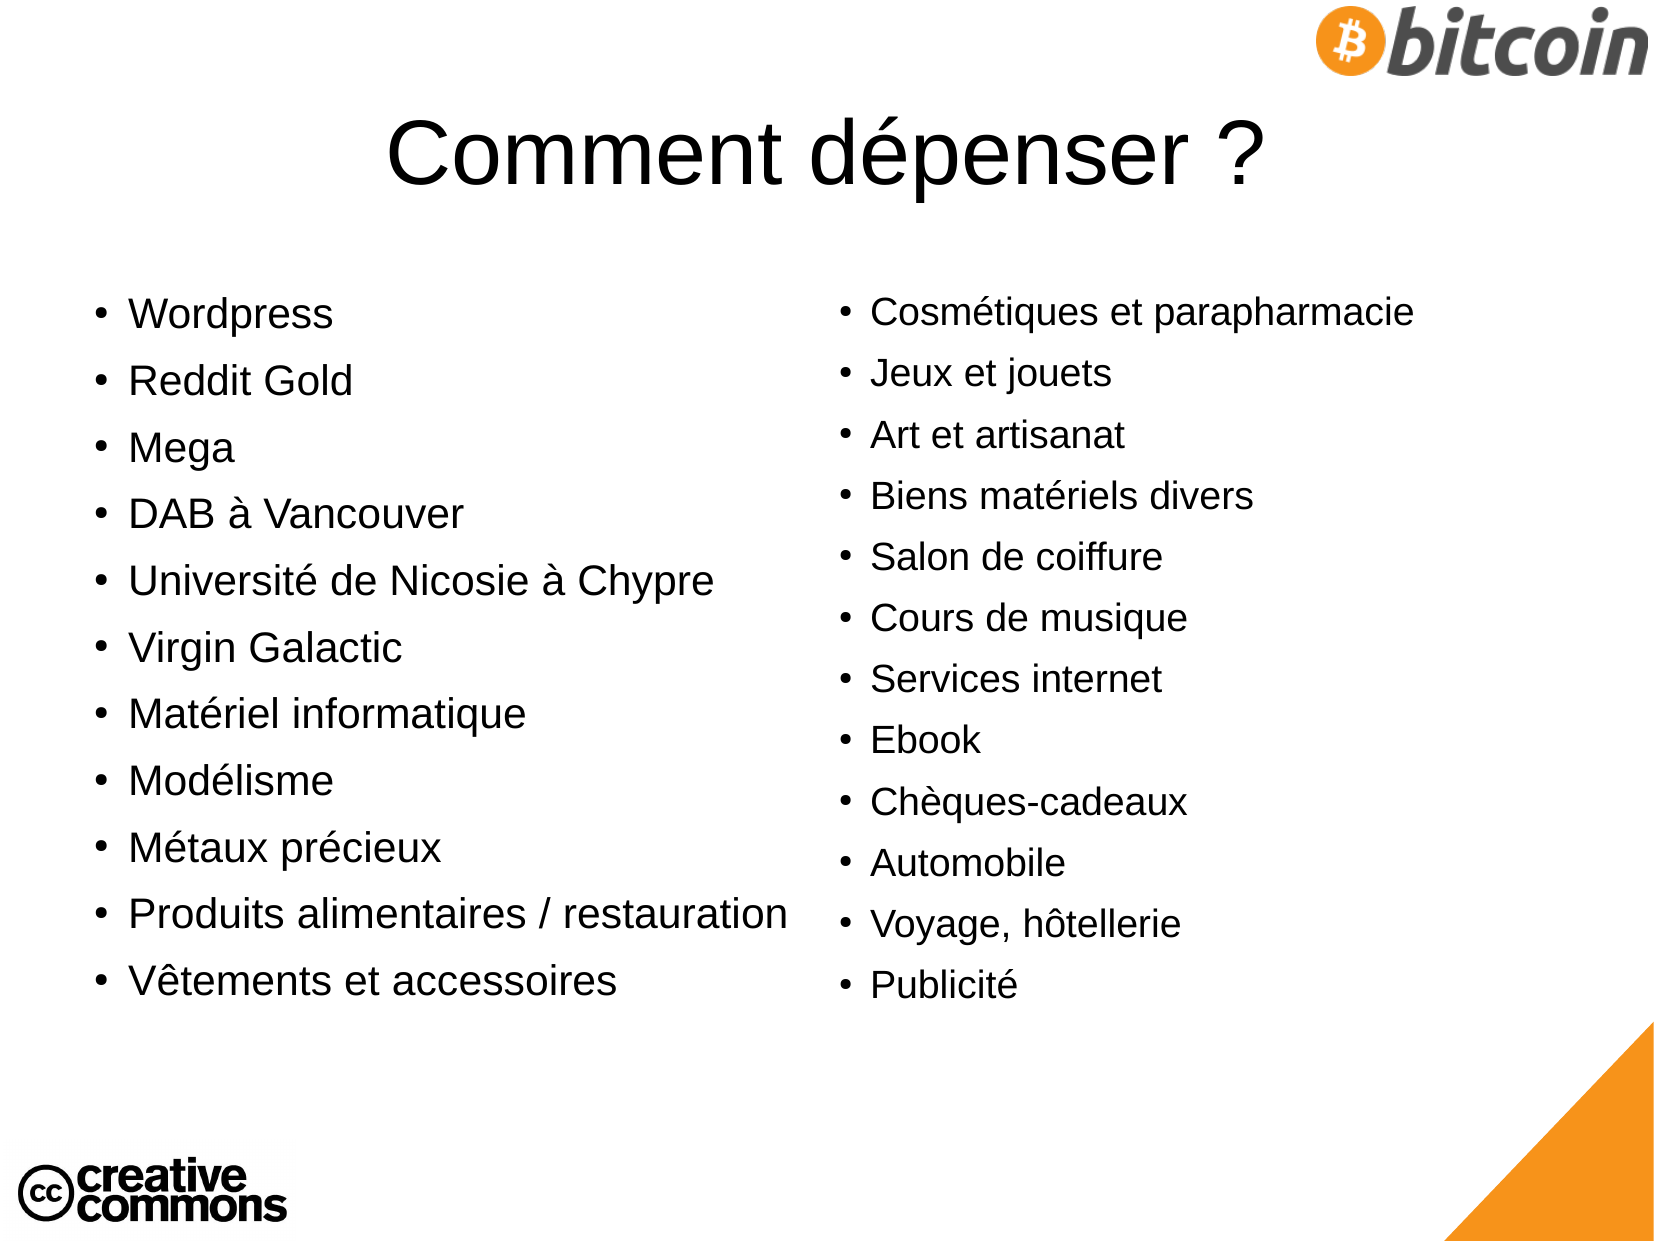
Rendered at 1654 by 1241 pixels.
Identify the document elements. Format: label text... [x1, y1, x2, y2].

list Wordpress Reddit Gold Mega DAB à Vancouver Université de Nicosie à Chypre Virgin Galactic Matériel informatique Modélisme Métaux précieux Produits alimentaires / restauration Vêtements et accessoires [82, 290, 793, 1010]
list Cosmétiques et parapharmacie Jeux et jouets Art et artisanat Biens matériels divers Salon de coiffure Cours de musique Services internet Ebook Chèques-cadeaux Automobile Voyage, hôtellerie Publicité [828, 290, 1539, 1010]
picture [3, 1139, 296, 1241]
title Comment dépenser ? [82, 49, 1571, 257]
picture [1316, 6, 1648, 76]
